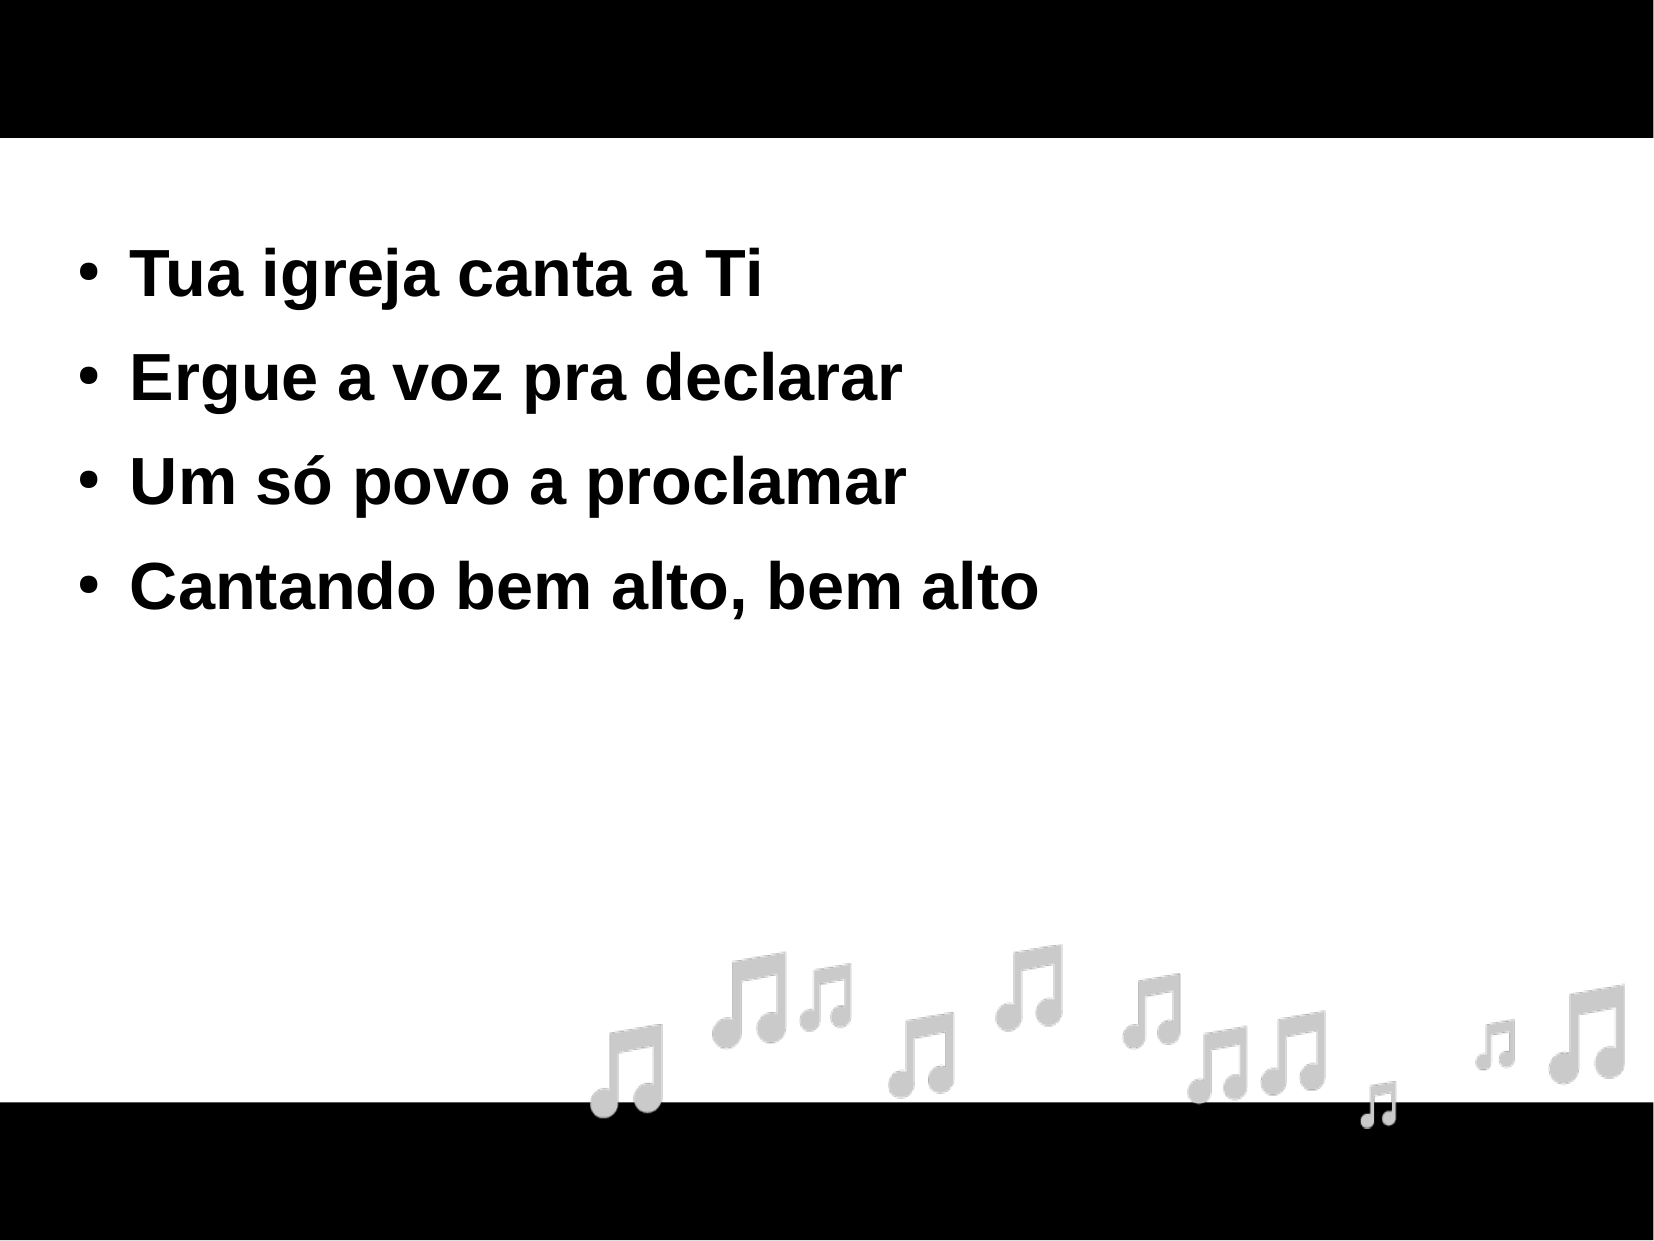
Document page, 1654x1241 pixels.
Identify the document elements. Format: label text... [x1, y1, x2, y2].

list Tua igreja canta a Ti Ergue a voz pra declarar Um só povo a proclamar Cantando bem alto, bem alto [59, 236, 1595, 1024]
